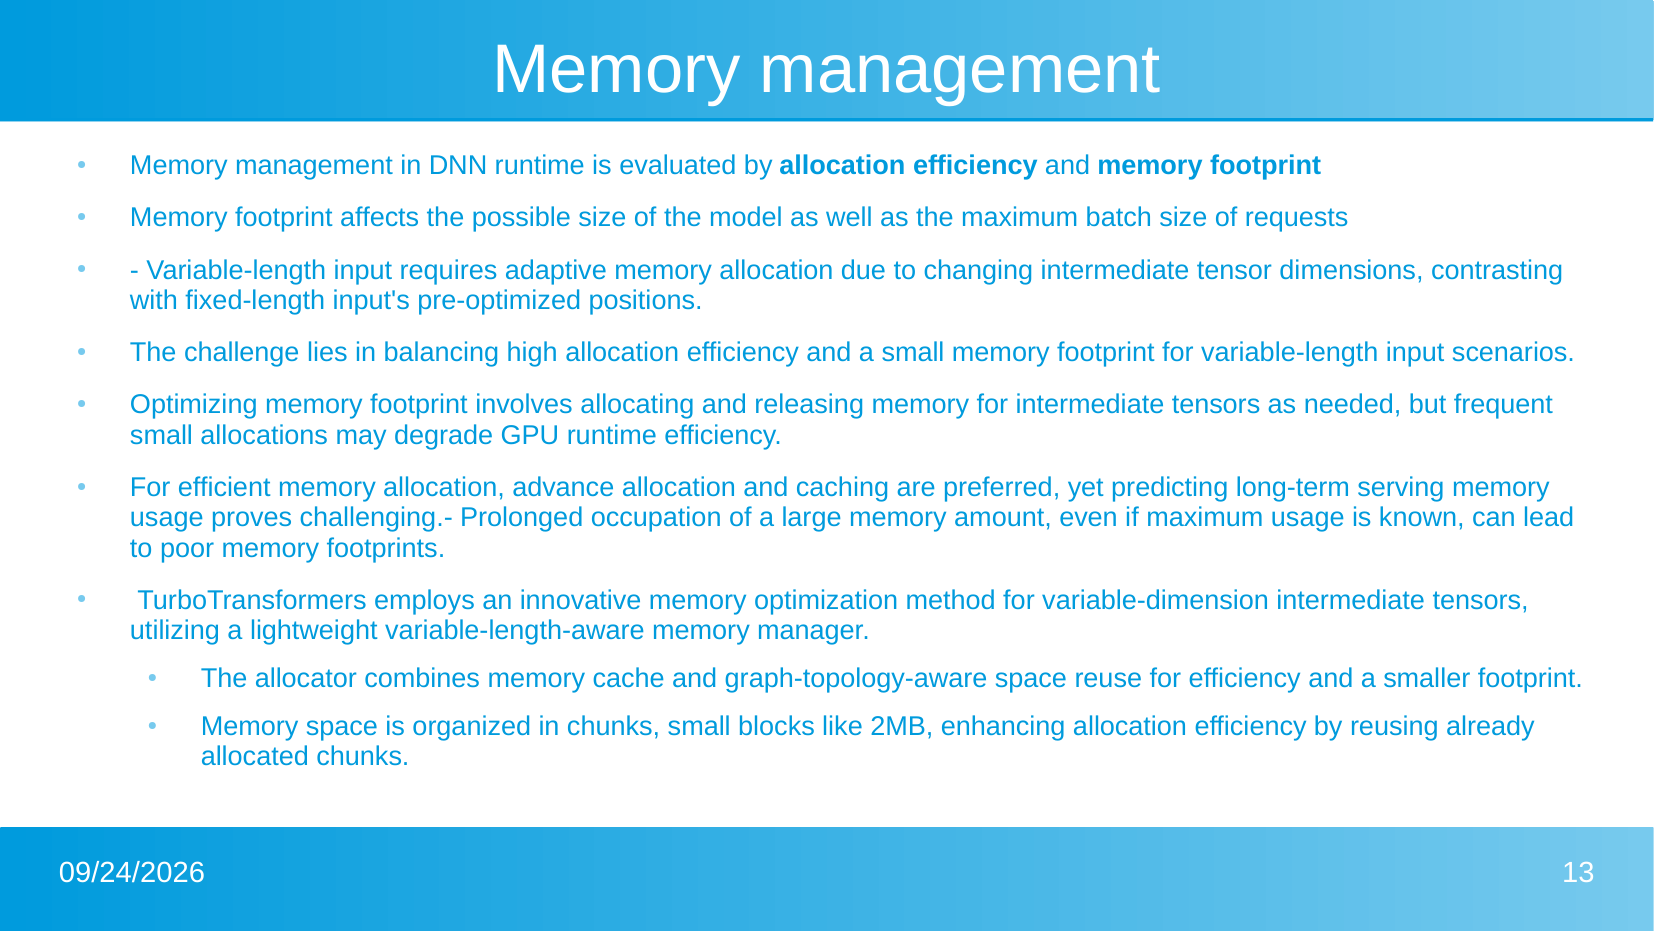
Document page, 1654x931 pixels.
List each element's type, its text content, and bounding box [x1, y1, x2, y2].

list Memory management in DNN runtime is evaluated by allocation efficiency and memory footprint Memory footprint affects the possible size of the model as well as the maximum batch size of requests - Variable-length input requires adaptive memory allocation due to changing intermediate tensor dimensions, contrasting with fixed-length input's pre-optimized positions. The challenge lies in balancing high allocation efficiency and a small memory footprint for variable-length input scenarios. Optimizing memory footprint involves allocating and releasing memory for intermediate tensors as needed, but frequent small allocations may degrade GPU runtime efficiency. For efficient memory allocation, advance allocation and caching are preferred, yet predicting long-term serving memory usage proves challenging.- Prolonged occupation of a large memory amount, even if maximum usage is known, can lead to poor memory footprints. TurboTransformers employs an innovative memory optimization method for variable-dimension intermediate tensors, utilizing a lightweight variable-length-aware memory manager. The allocator combines memory cache and graph-topology-aware space reuse for efficiency and a smaller footprint. Memory space is organized in chunks, small blocks like 2MB, enhancing allocation efficiency by reusing already allocated chunks. [59, 150, 1595, 863]
title Memory management [59, 29, 1595, 108]
